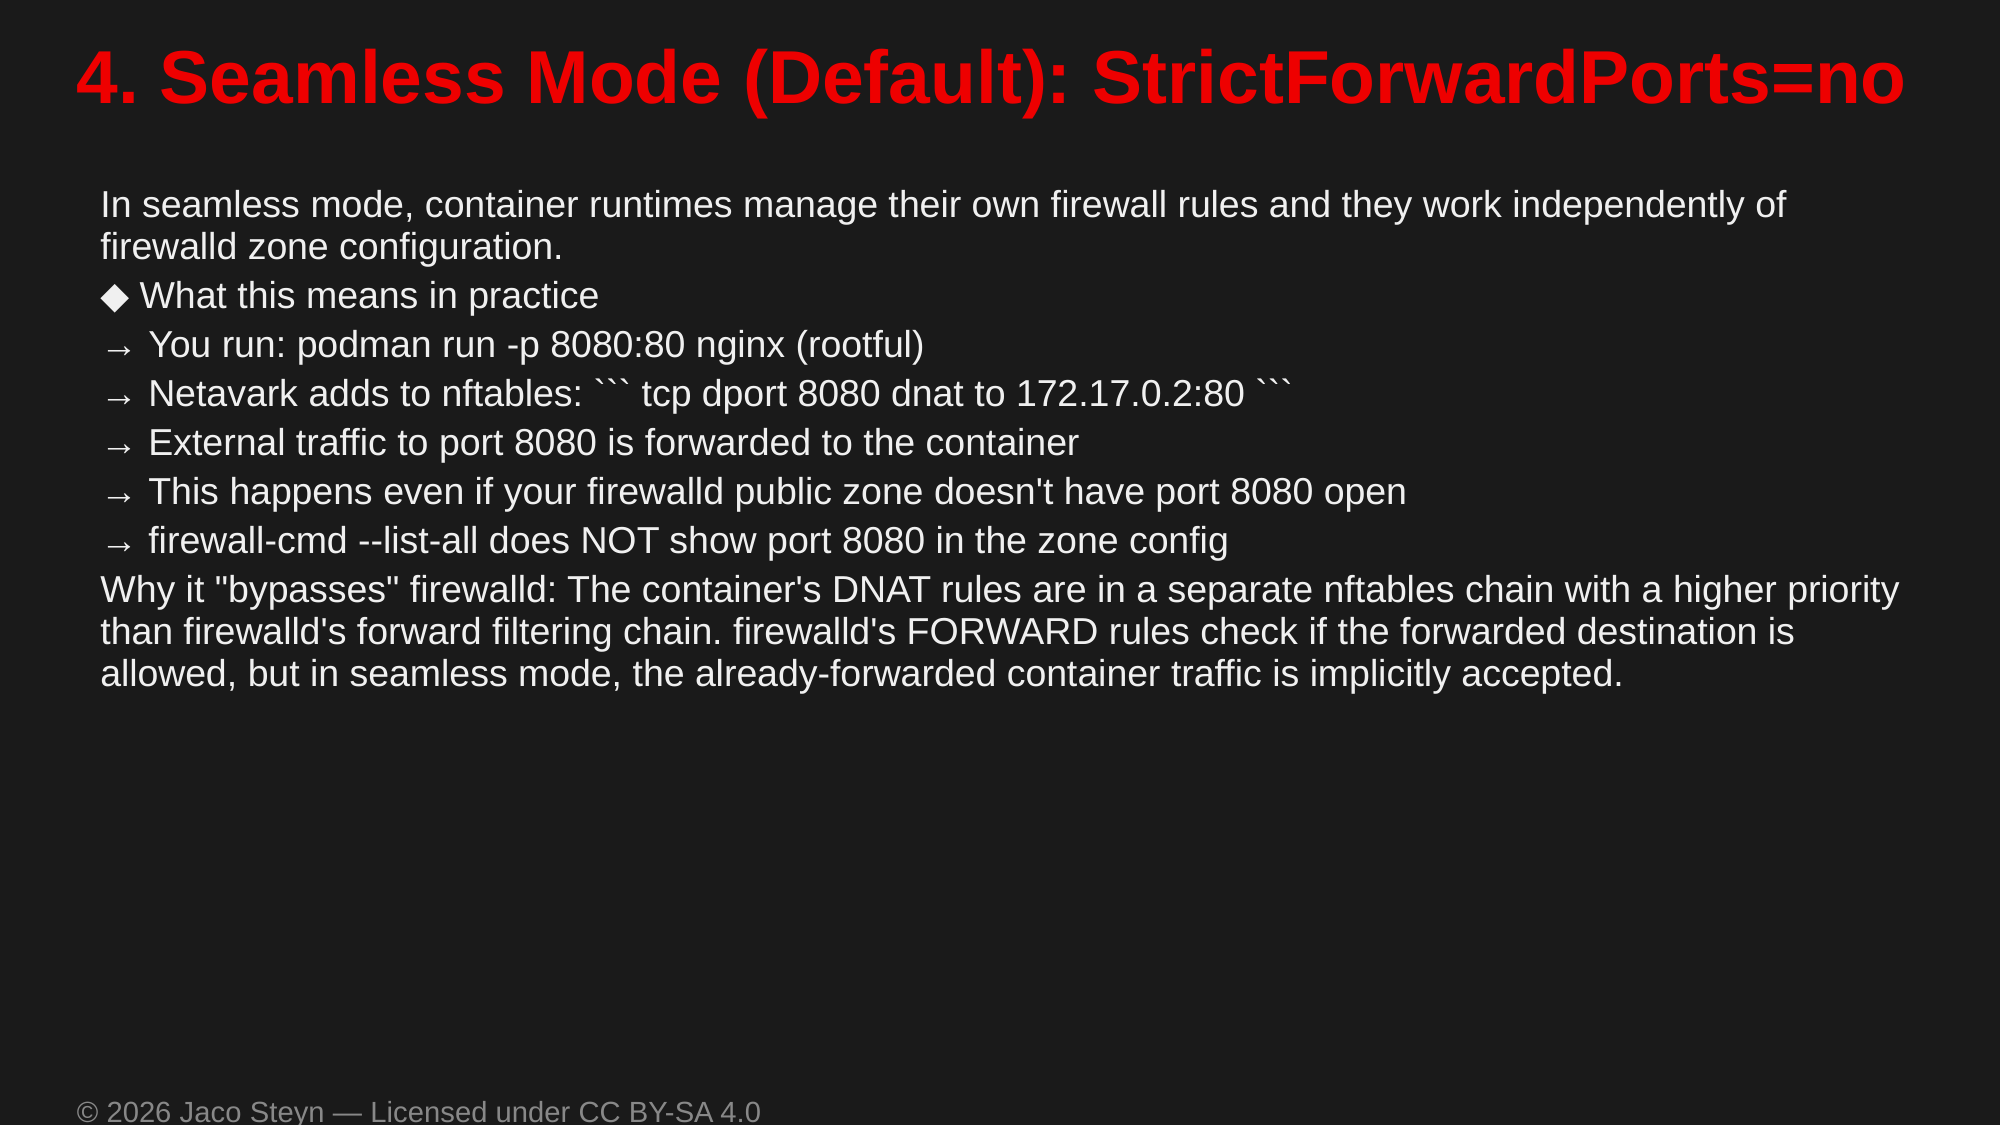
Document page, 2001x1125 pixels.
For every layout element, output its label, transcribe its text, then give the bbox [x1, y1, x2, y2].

text_box 4. Seamless Mode (Default): StrictForwardPorts=no [59, 23, 1942, 154]
text_box © 2026 Jaco Steyn — Licensed under CC BY-SA 4.0 [59, 1083, 1942, 1120]
text_box In seamless mode, container runtimes manage their own firewall rules and they work independently of firewalld zone configuration. ◆ What this means in practice → You run: podman run -p 8080:80 nginx (rootful) → Netavark adds to nftables: ``` tcp dport 8080 dnat to 172.17.0.2:80 ``` → External traffic to port 8080 is forwarded to the container → This happens even if your firewalld public zone doesn't have port 8080 open → firewall-cmd --list-all does NOT show port 8080 in the zone config Why it "bypasses" firewalld: The container's DNAT rules are in a separate nftables chain with a higher priority than firewalld's forward filtering chain. firewalld's FORWARD rules check if the forwarded destination is allowed, but in seamless mode, the already-forwarded container traffic is implicitly accepted. [59, 171, 1942, 1083]
